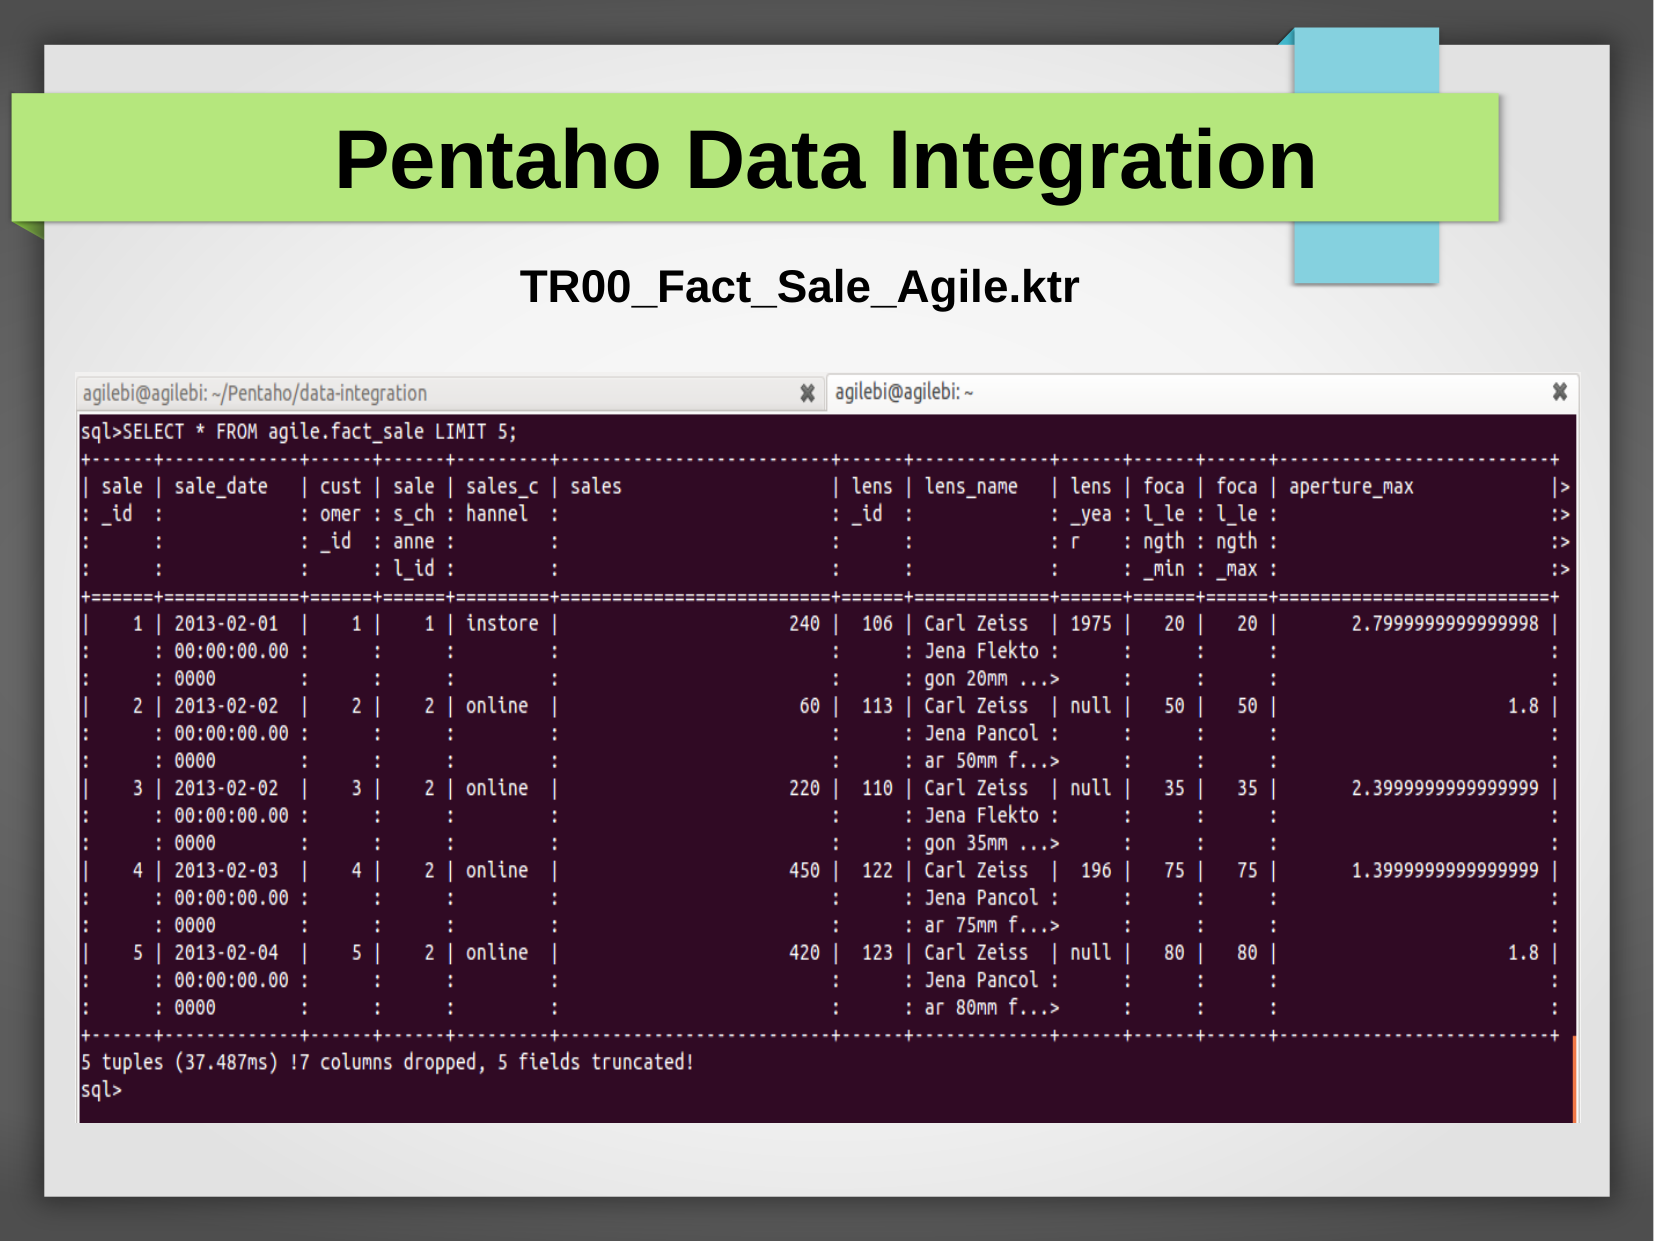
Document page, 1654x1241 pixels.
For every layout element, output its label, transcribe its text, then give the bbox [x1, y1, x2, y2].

title Pentaho Data Integration [70, 106, 1583, 213]
text_box TR00_Fact_Sale_Agile.ktr [505, 253, 1095, 320]
picture [0, 0, 1654, 1241]
